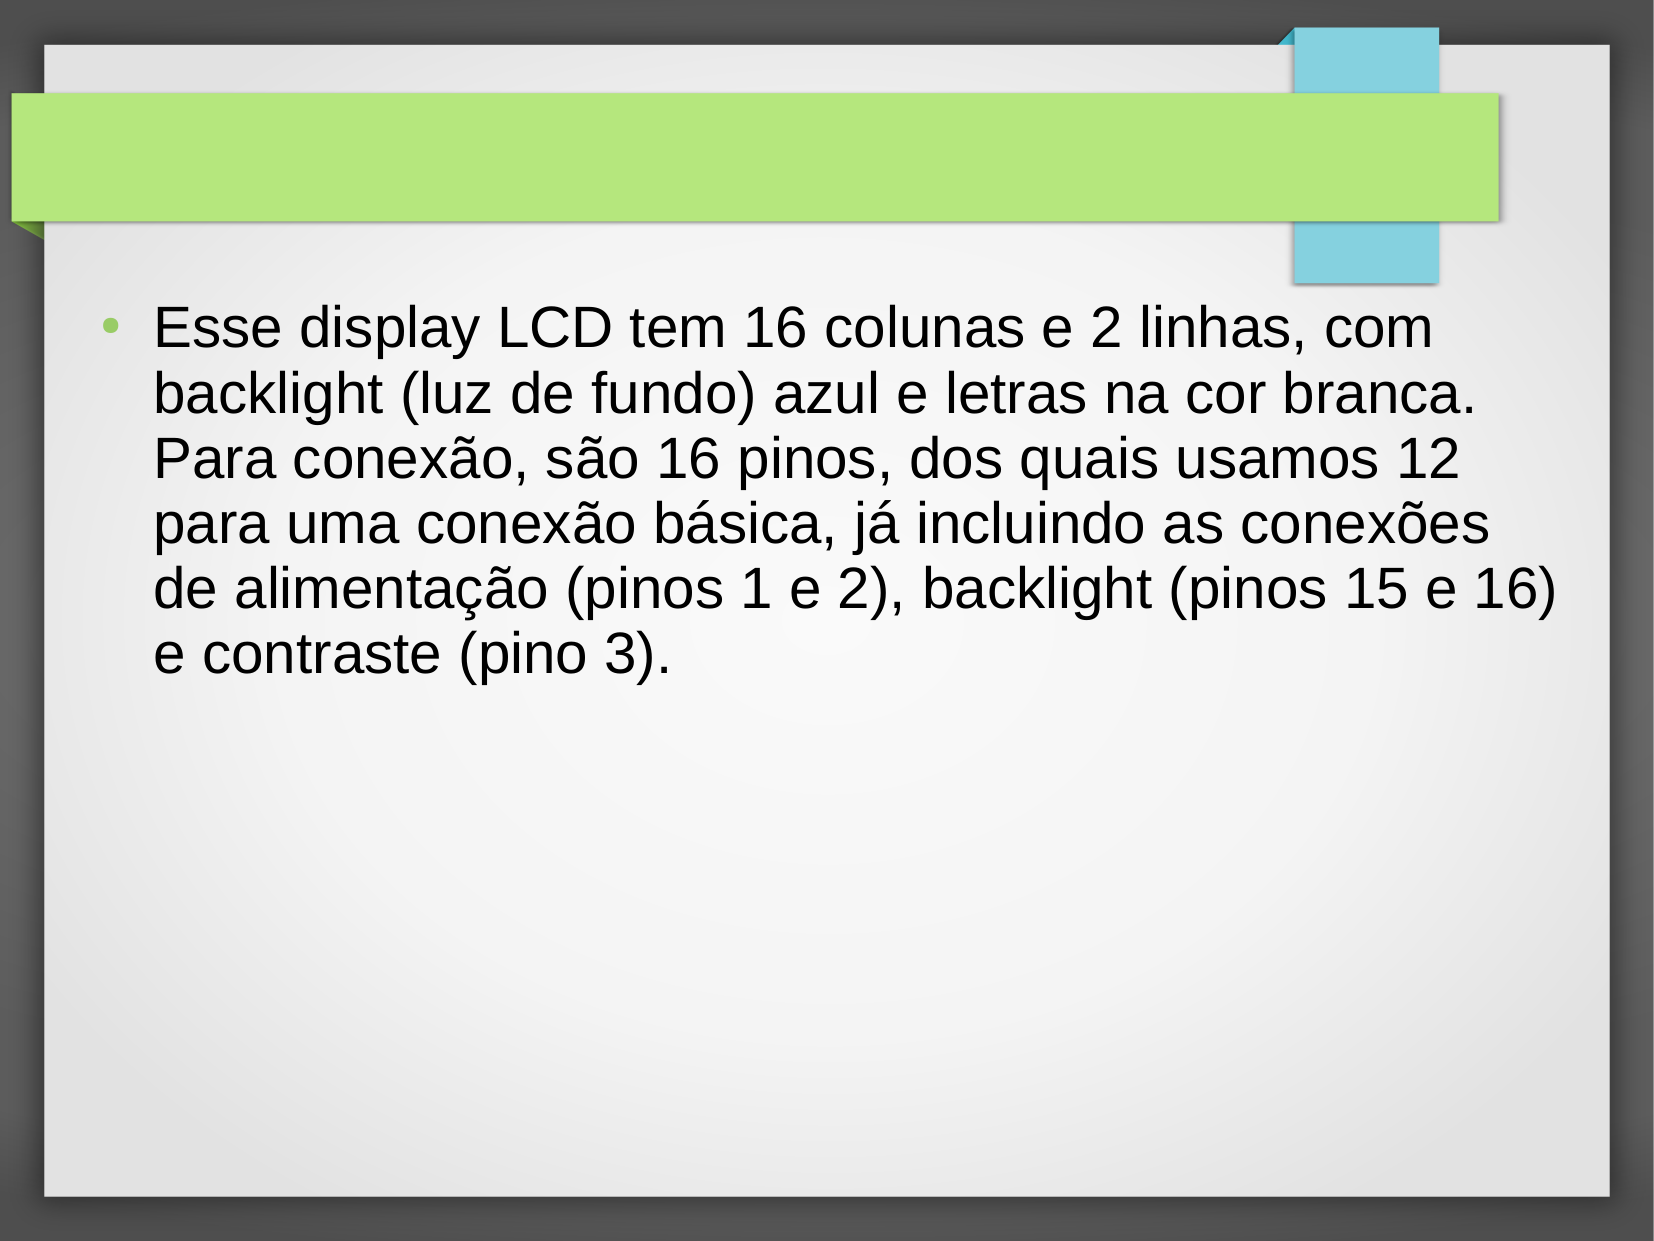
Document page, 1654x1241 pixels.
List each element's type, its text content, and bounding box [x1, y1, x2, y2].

picture [0, 0, 1654, 1241]
list Esse display LCD tem 16 colunas e 2 linhas, com backlight (luz de fundo) azul e letras na cor branca. Para conexão, são 16 pinos, dos quais usamos 12 para uma conexão básica, já incluindo as conexões de alimentação (pinos 1 e 2), backlight (pinos 15 e 16) e contraste (pino 3). [82, 295, 1571, 1015]
